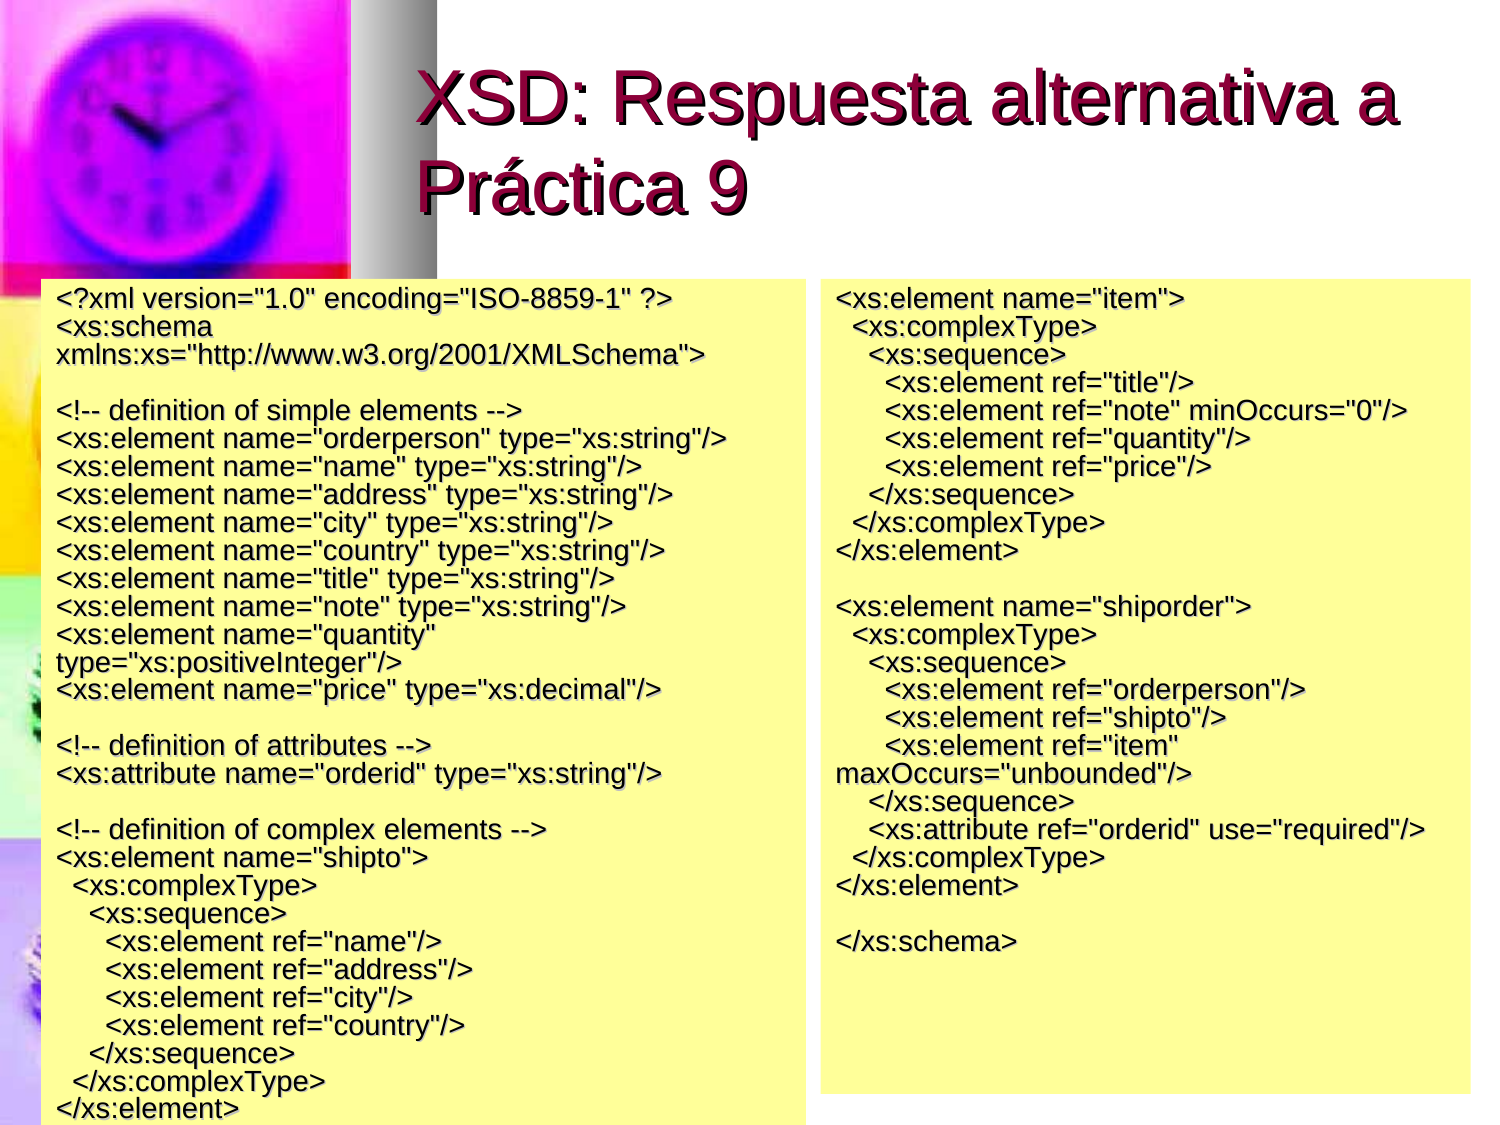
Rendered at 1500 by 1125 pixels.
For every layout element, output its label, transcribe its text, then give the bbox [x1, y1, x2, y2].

title XSD: Respuesta alternativa a Práctica 9 [399, 37, 1450, 238]
picture [0, 0, 351, 1125]
list <?xml version="1.0" encoding="ISO-8859-1" ?> <xs:schema xmlns:xs="http://www.w3.org/2001/XMLSchema"> <!-- definition of simple elements --> <xs:element name="orderperson" type="xs:string"/> <xs:element name="name" type="xs:string"/> <xs:element name="address" type="xs:string"/> <xs:element name="city" type="xs:string"/> <xs:element name="country" type="xs:string"/> <xs:element name="title" type="xs:string"/> <xs:element name="note" type="xs:string"/> <xs:element name="quantity" type="xs:positiveInteger"/> <xs:element name="price" type="xs:decimal"/> <!-- definition of attributes --> <xs:attribute name="orderid" type="xs:string"/> <!-- definition of complex elements --> <xs:element name="shipto"> <xs:complexType> <xs:sequence> <xs:element ref="name"/> <xs:element ref="address"/> <xs:element ref="city"/> <xs:element ref="country"/> </xs:sequence> </xs:complexType> </xs:element> [41, 278, 806, 1125]
list <xs:element name="item"> <xs:complexType> <xs:sequence> <xs:element ref="title"/> <xs:element ref="note" minOccurs="0"/> <xs:element ref="quantity"/> <xs:element ref="price"/> </xs:sequence> </xs:complexType> </xs:element> <xs:element name="shiporder"> <xs:complexType> <xs:sequence> <xs:element ref="orderperson"/> <xs:element ref="shipto"/> <xs:element ref="item" maxOccurs="unbounded"/> </xs:sequence> <xs:attribute ref="orderid" use="required"/> </xs:complexType> </xs:element> </xs:schema> [820, 278, 1471, 1094]
